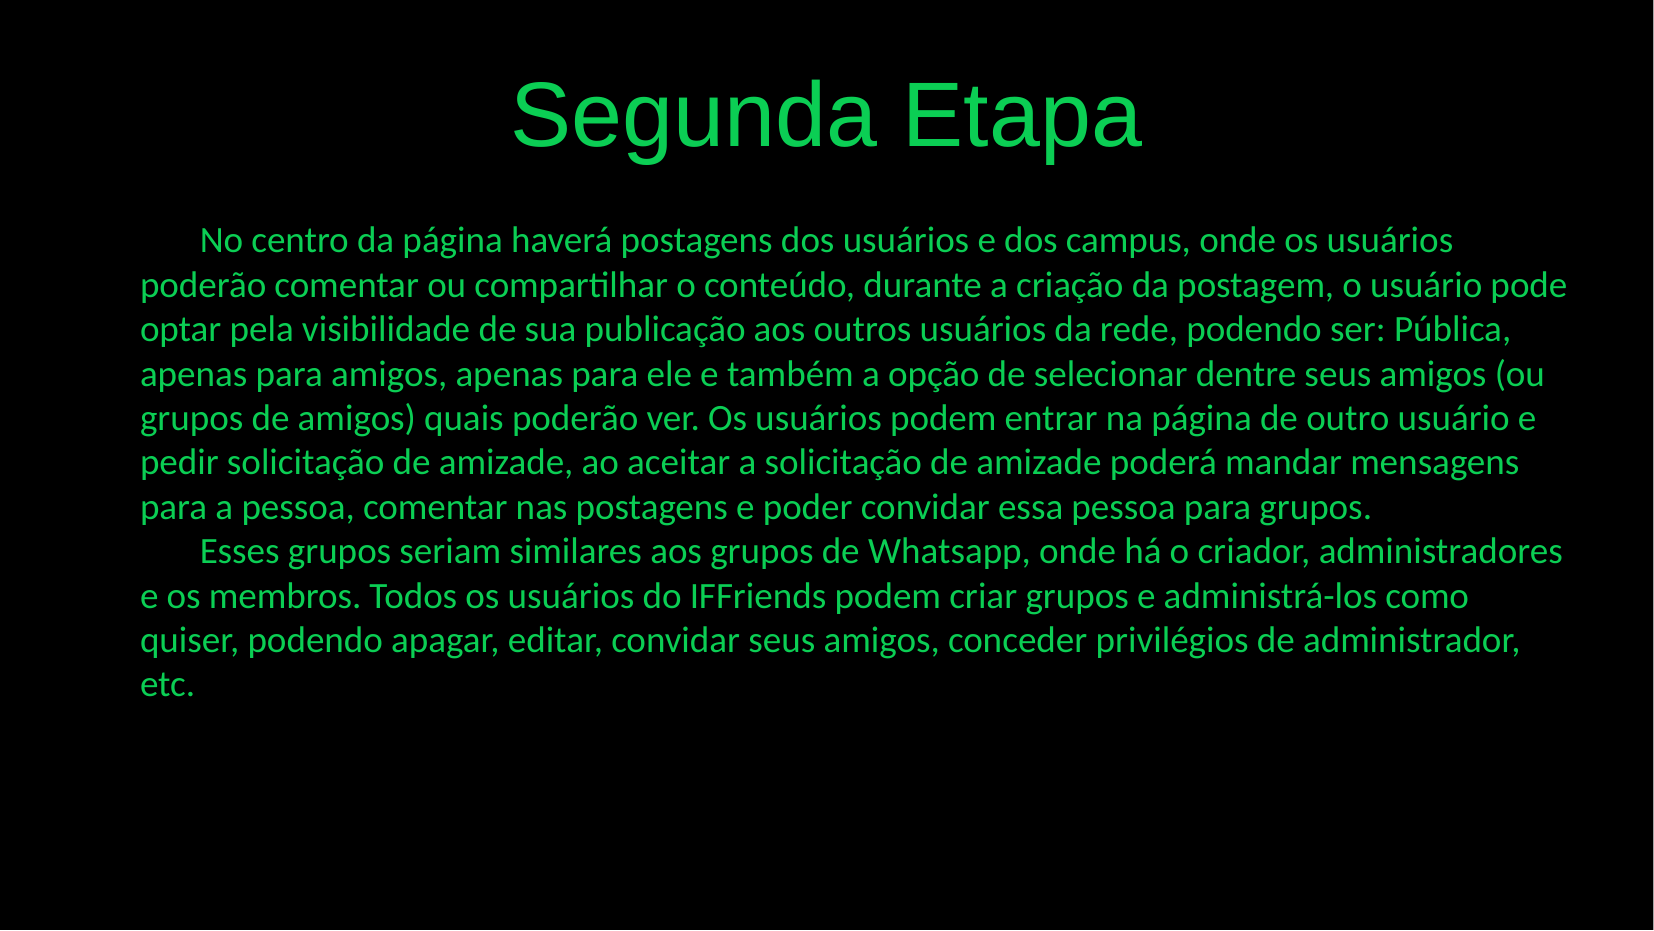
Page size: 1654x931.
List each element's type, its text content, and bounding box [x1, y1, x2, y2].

title Segunda Etapa [82, 37, 1571, 193]
list No centro da página haverá postagens dos usuários e dos campus, onde os usuários poderão comentar ou compartilhar o conteúdo, durante a criação da postagem, o usuário pode optar pela visibilidade de sua publicação aos outros usuários da rede, podendo ser: Pública, apenas para amigos, apenas para ele e também a opção de selecionar dentre seus amigos (ou grupos de amigos) quais poderão ver. Os usuários podem entrar na página de outro usuário e pedir solicitação de amizade, ao aceitar a solicitação de amizade poderá mandar mensagens para a pessoa, comentar nas postagens e poder convidar essa pessoa para grupos. Esses grupos seriam similares aos grupos de Whatsapp, onde há o criador, administradores e os membros. Todos os usuários do IFFriends podem criar grupos e administrá-los como quiser, podendo apagar, editar, convidar seus amigos, conceder privilégios de administrador, etc. [82, 217, 1571, 758]
